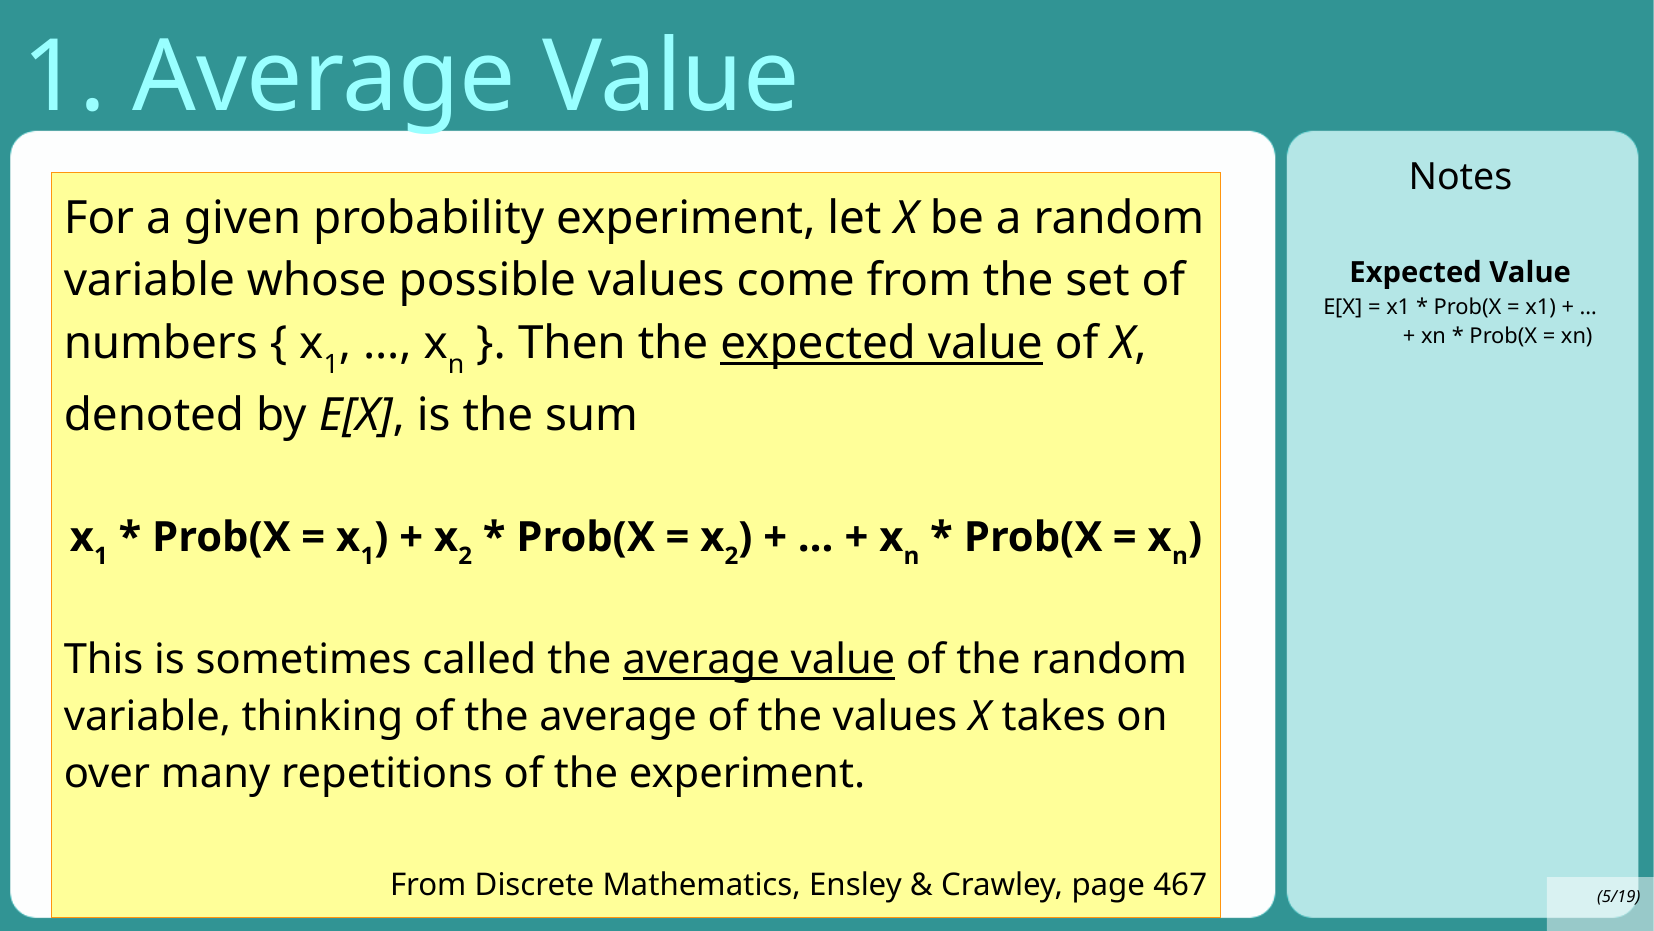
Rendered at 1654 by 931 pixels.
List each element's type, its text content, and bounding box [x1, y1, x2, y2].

text_box For a given probability experiment, let X be a random variable whose possible values come from the set of numbers { x1, …, xn }. Then the expected value of X, denoted by E[X], is the sum x1 * Prob(X = x1) + x2 * Prob(X = x2) + … + xn * Prob(X = xn) This is sometimes called the average value of the random variable, thinking of the average of the values X takes on over many repetitions of the experiment. From Discrete Mathematics, Ensley & Crawley, page 467 [51, 172, 1221, 798]
title 1. Average Value [22, 13, 1511, 130]
picture [0, 0, 1654, 931]
text_box Notes Expected Value E[X] = x1 * Prob(X = x1) + … + xn * Prob(X = xn) [1290, 141, 1631, 661]
text_box (<number>/19) [1546, 877, 1654, 931]
